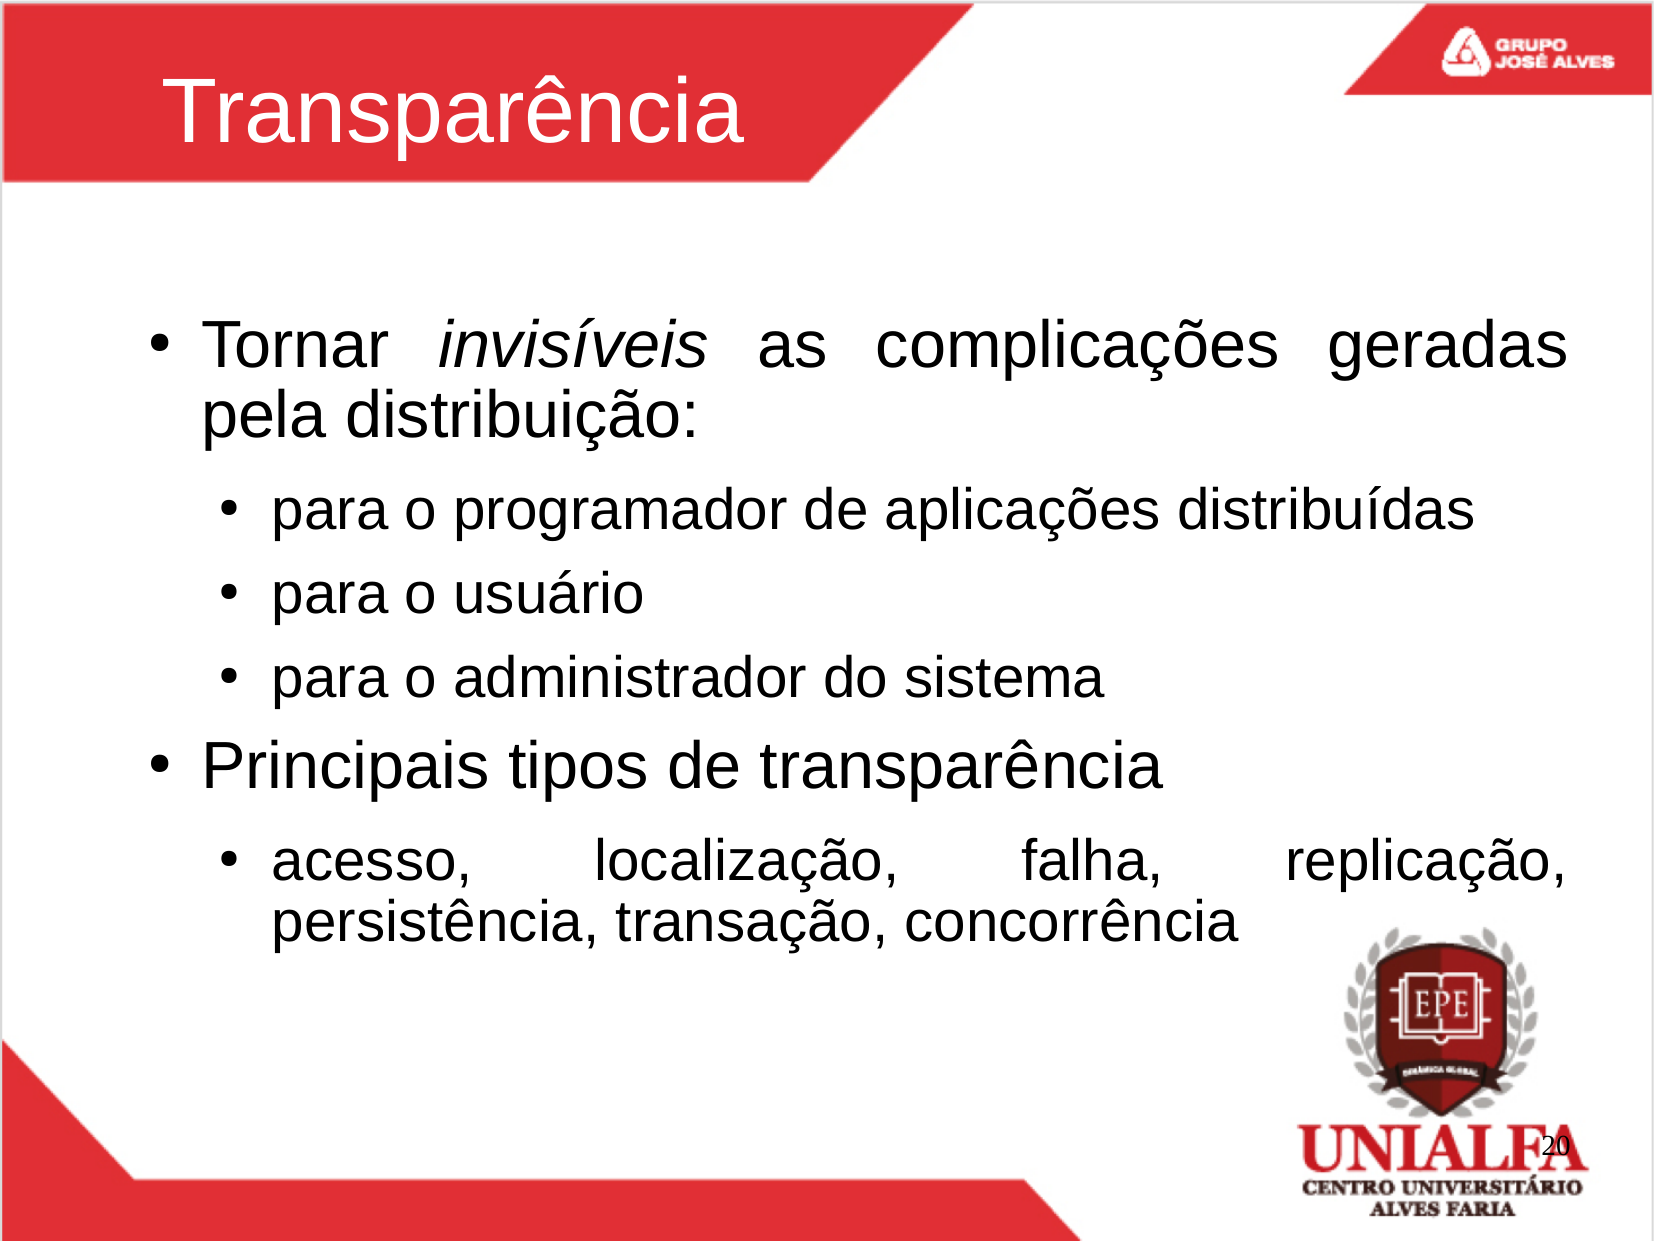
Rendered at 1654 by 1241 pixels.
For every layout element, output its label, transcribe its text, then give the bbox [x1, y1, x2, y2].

picture [0, 0, 1654, 1241]
list Tornar invisíveis as complicações geradas pela distribuição: para o programador de aplicações distribuídas para o usuário para o administrador do sistema Principais tipos de transparência acesso, localização, falha, replicação, persistência, transação, concorrência [130, 312, 1570, 1122]
title Transparência [121, 10, 785, 218]
